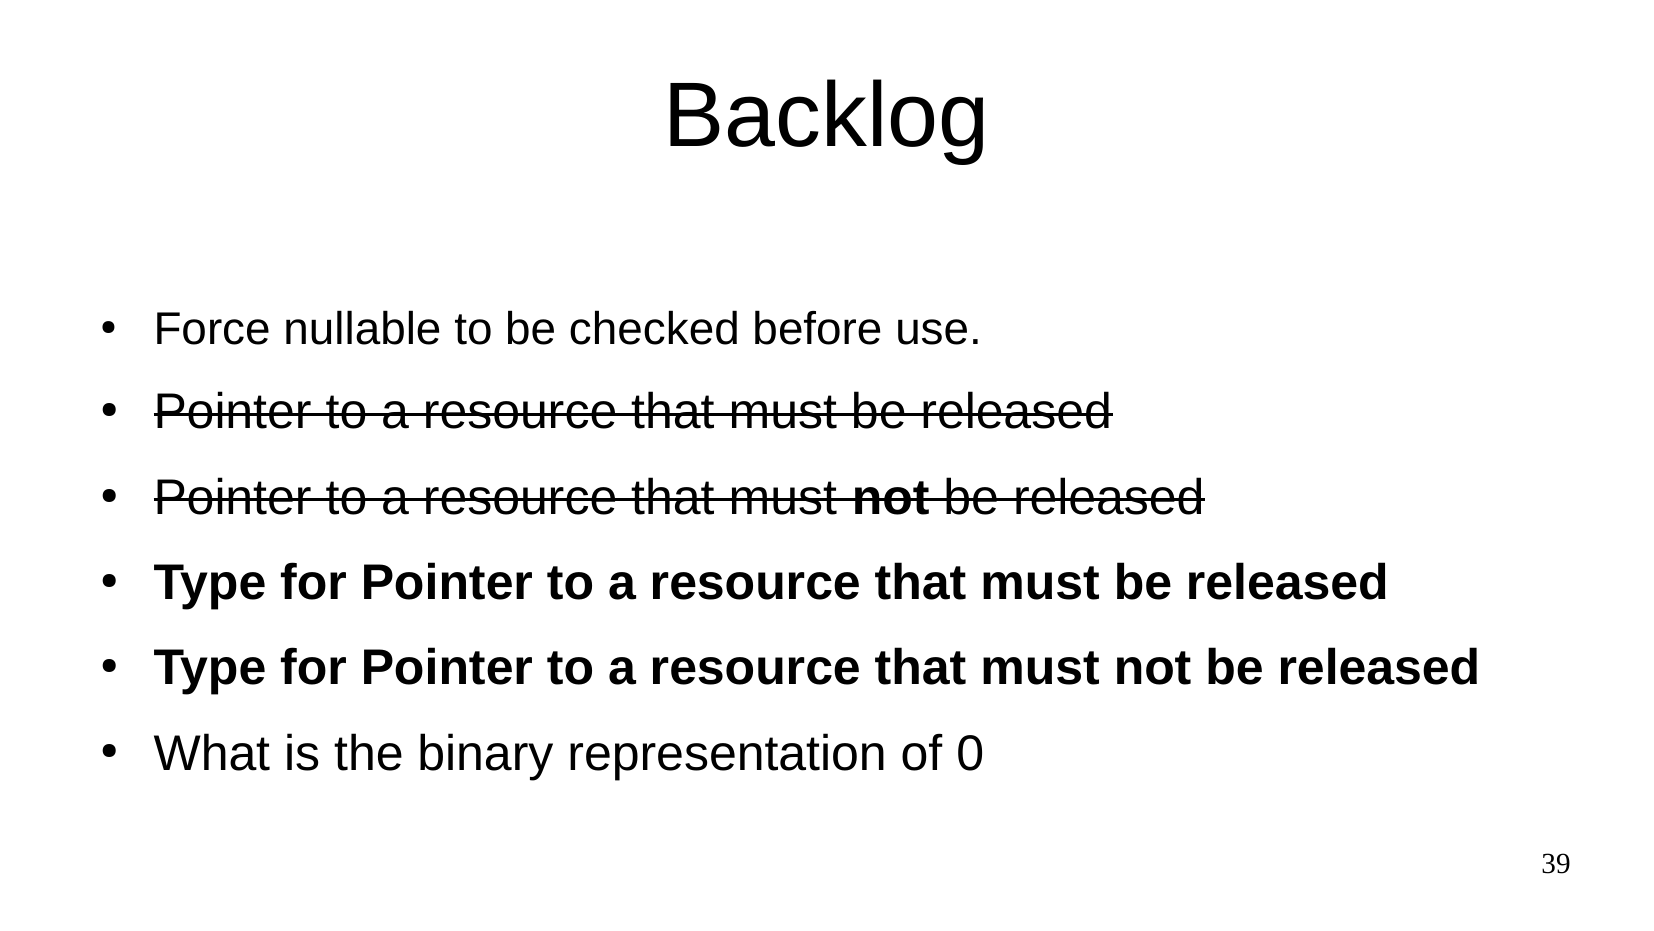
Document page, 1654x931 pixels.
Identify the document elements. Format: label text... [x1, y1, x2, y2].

list Force nullable to be checked before use. Pointer to a resource that must be released Pointer to a resource that must not be released Type for Pointer to a resource that must be released Type for Pointer to a resource that must not be released What is the binary representation of 0 [82, 217, 1571, 758]
title Backlog [82, 37, 1571, 193]
